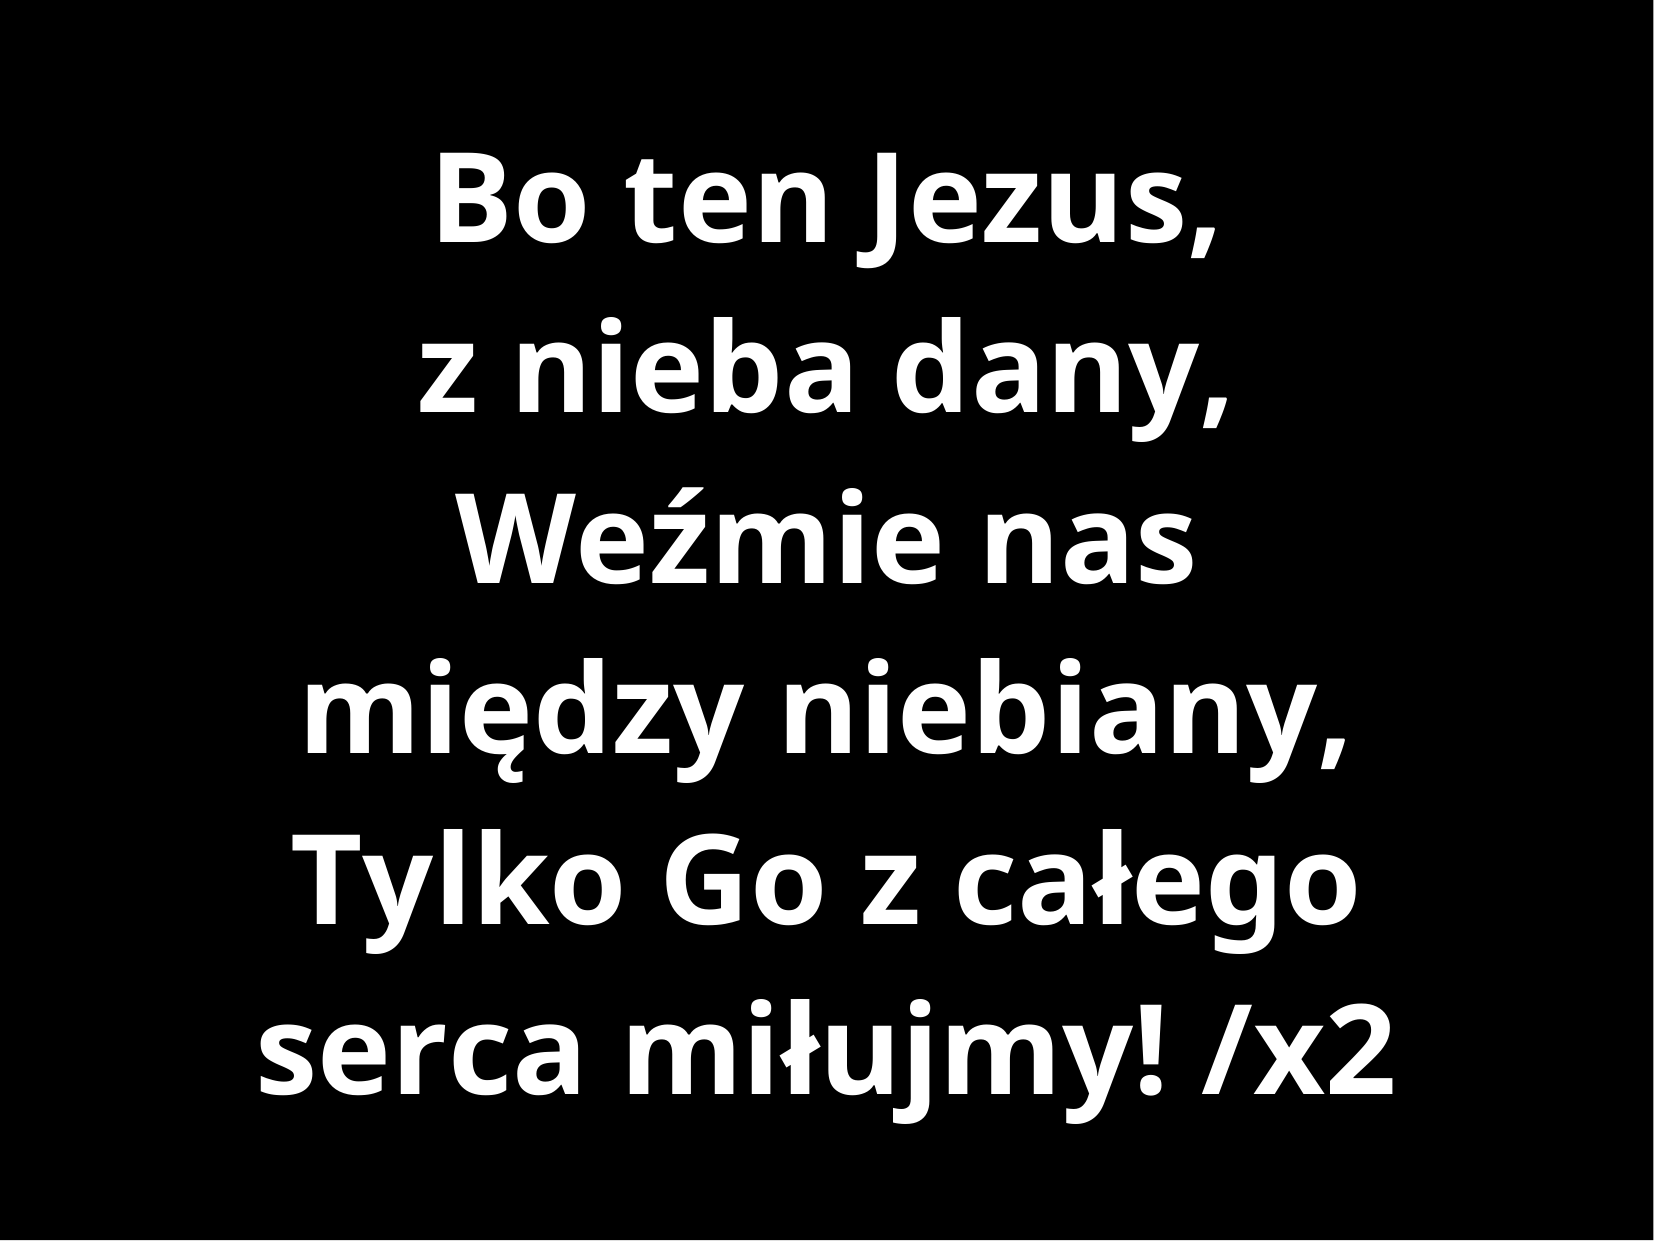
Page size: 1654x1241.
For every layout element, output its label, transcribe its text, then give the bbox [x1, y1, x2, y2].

title Bo ten Jezus, z nieba dany, Weźmie nas między niebiany, Tylko Go z całego serca miłujmy! /x2 [0, 0, 1654, 1241]
